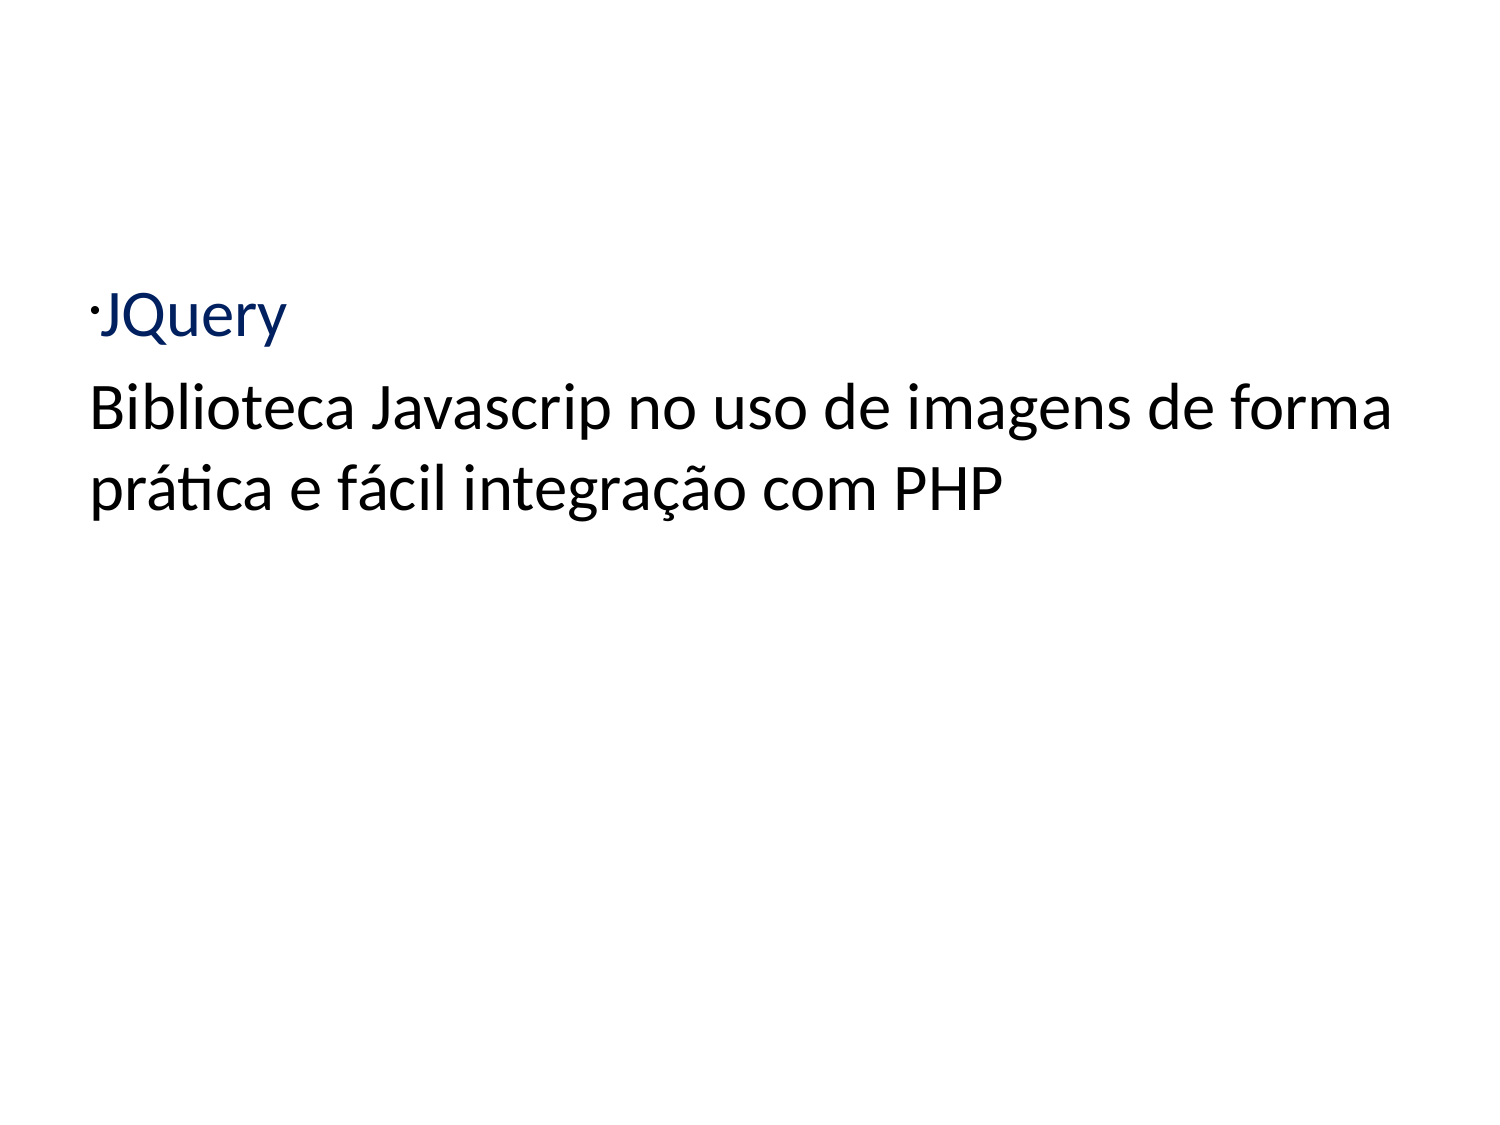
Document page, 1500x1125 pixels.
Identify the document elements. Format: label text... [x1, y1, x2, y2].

list JQuery Biblioteca Javascrip no uso de imagens de forma prática e fácil integração com PHP [75, 262, 1425, 1005]
